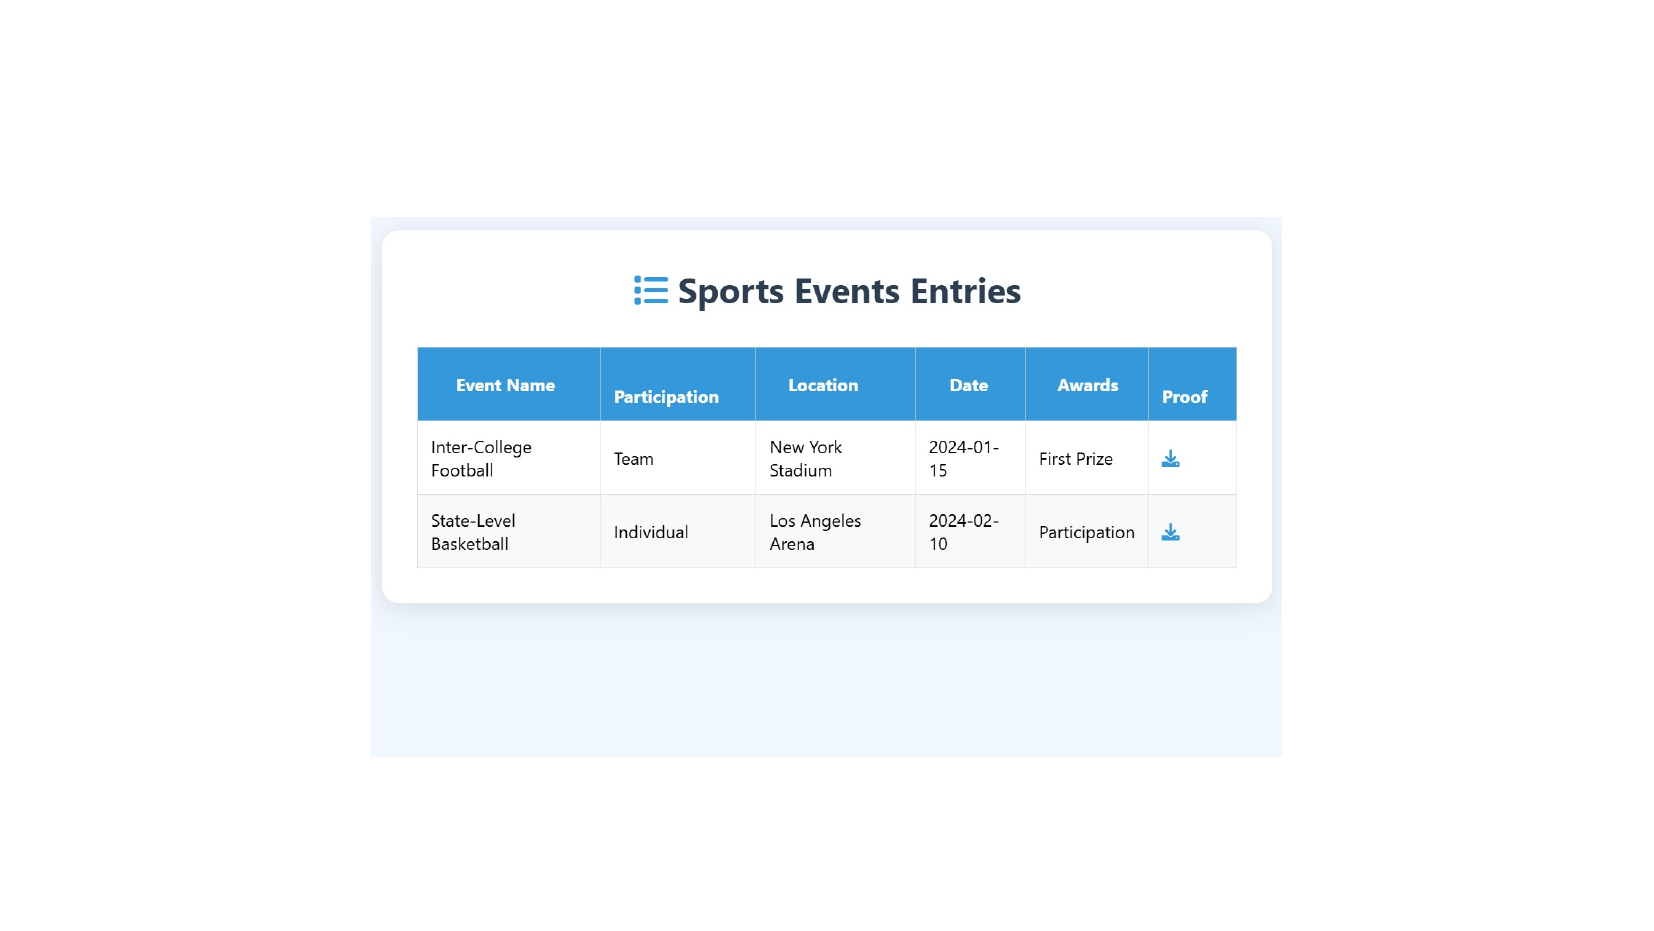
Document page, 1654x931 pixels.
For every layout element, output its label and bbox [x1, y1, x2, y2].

picture [371, 217, 1282, 758]
